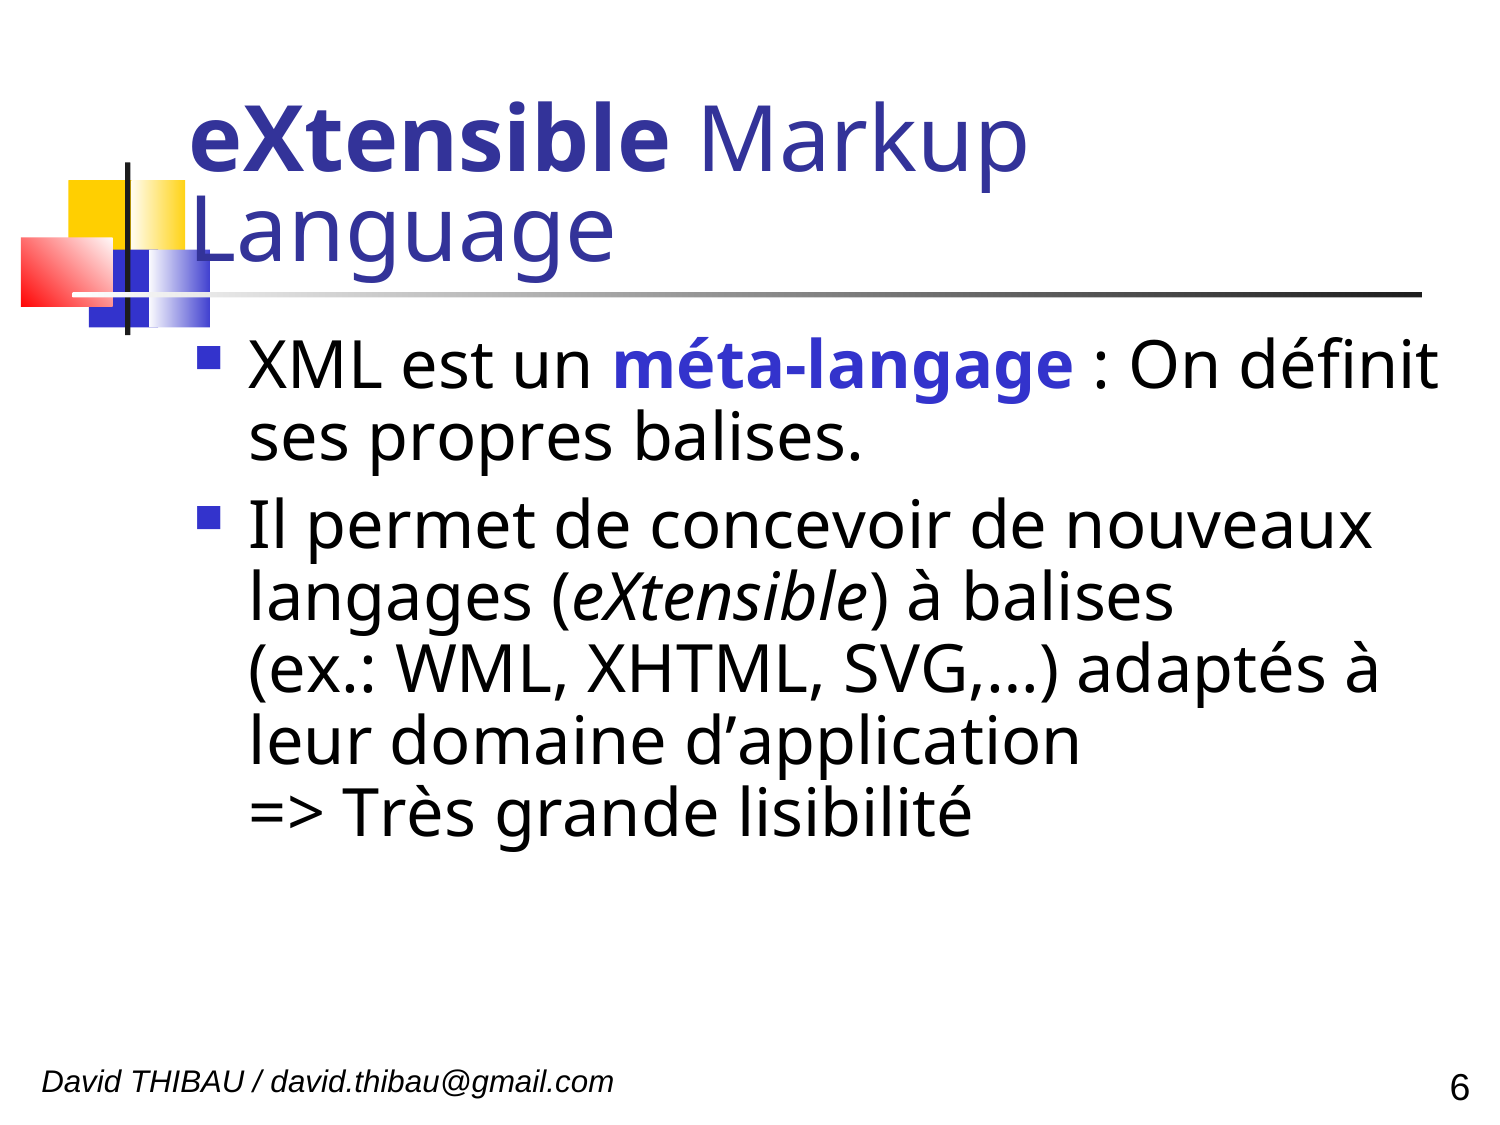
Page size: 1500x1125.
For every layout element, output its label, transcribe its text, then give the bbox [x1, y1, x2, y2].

list XML est un méta-langage : On définit ses propres balises. Il permet de concevoir de nouveaux langages (eXtensible) à balises (ex.: WML, XHTML, SVG,…) adaptés à leur domaine d’application => Très grande lisibilité [193, 330, 1469, 1047]
title eXtensible Markup Language [188, 82, 1467, 297]
